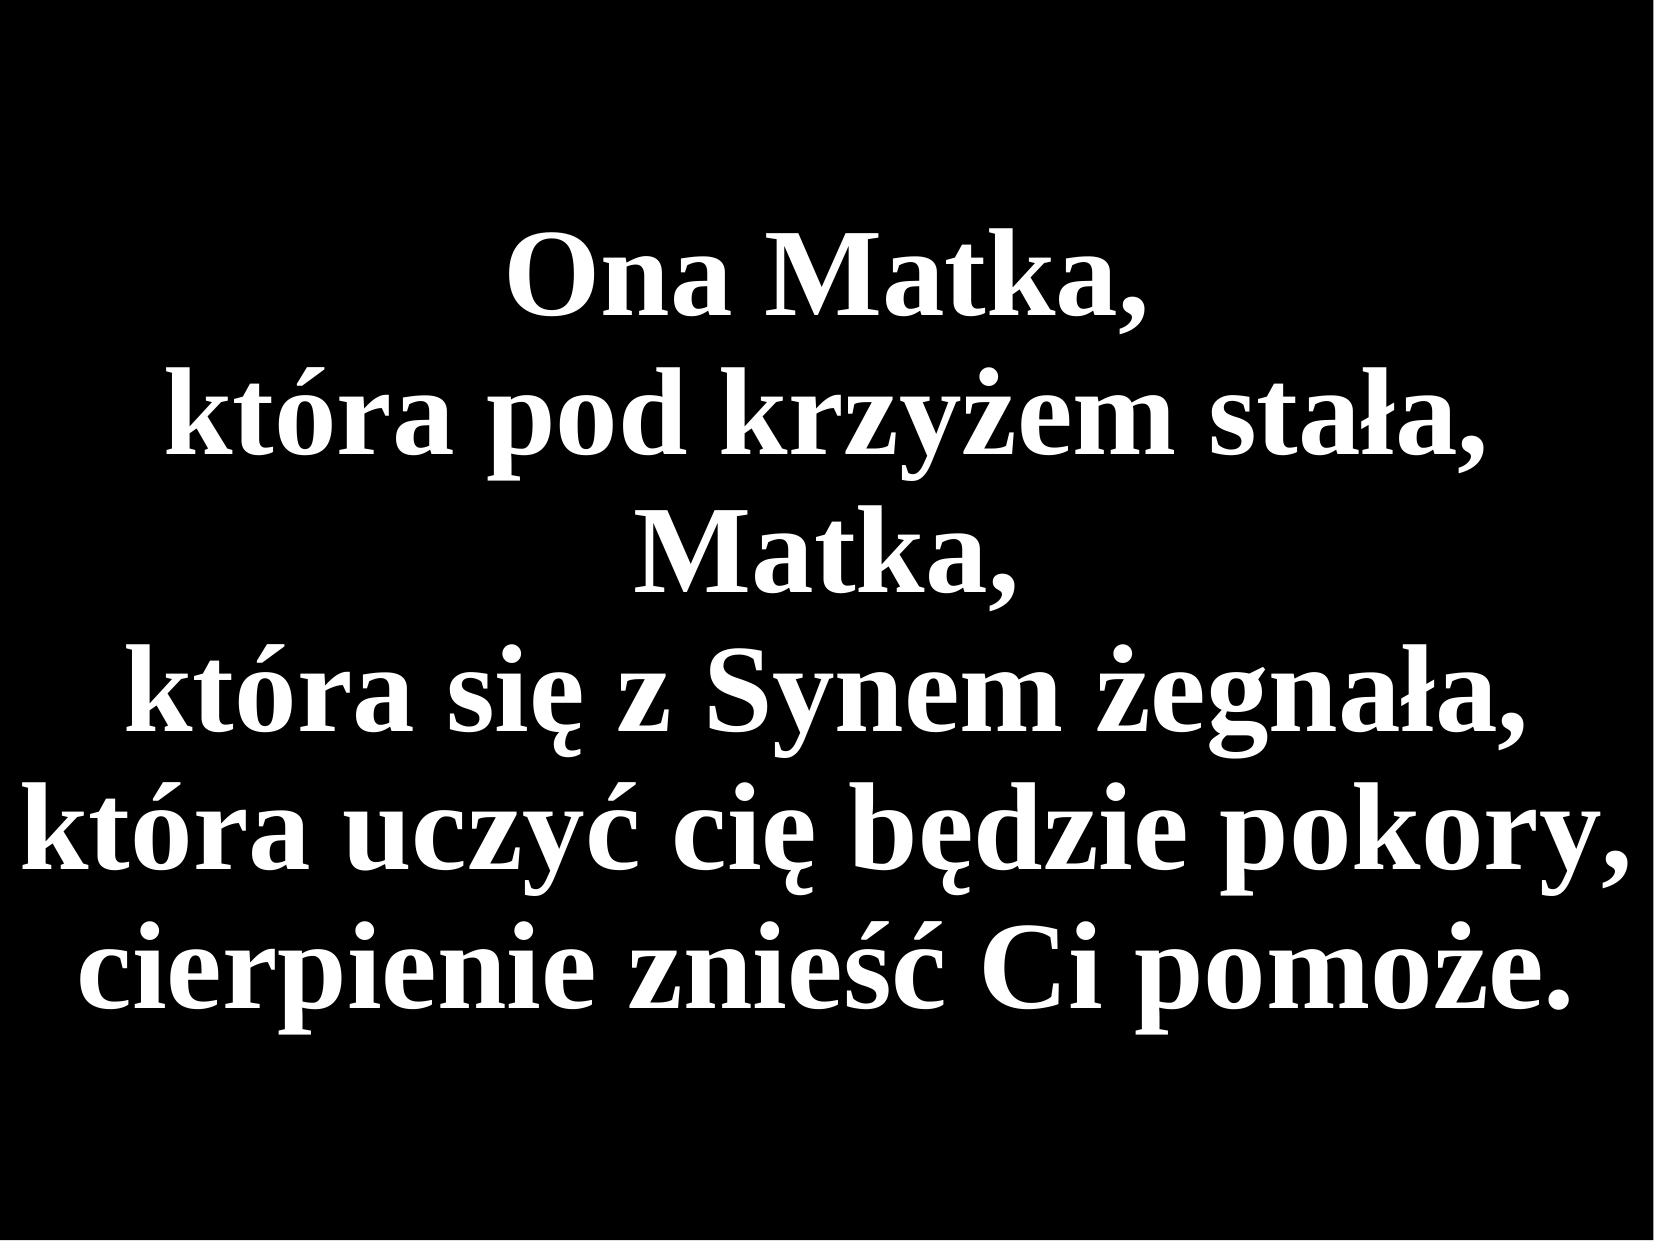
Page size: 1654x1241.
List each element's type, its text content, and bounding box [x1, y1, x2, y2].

title Ona Matka, która pod krzyżem stała, Matka, która się z Synem żegnała, która uczyć cię będzie pokory, cierpienie znieść Ci pomoże. [0, 0, 1654, 1241]
